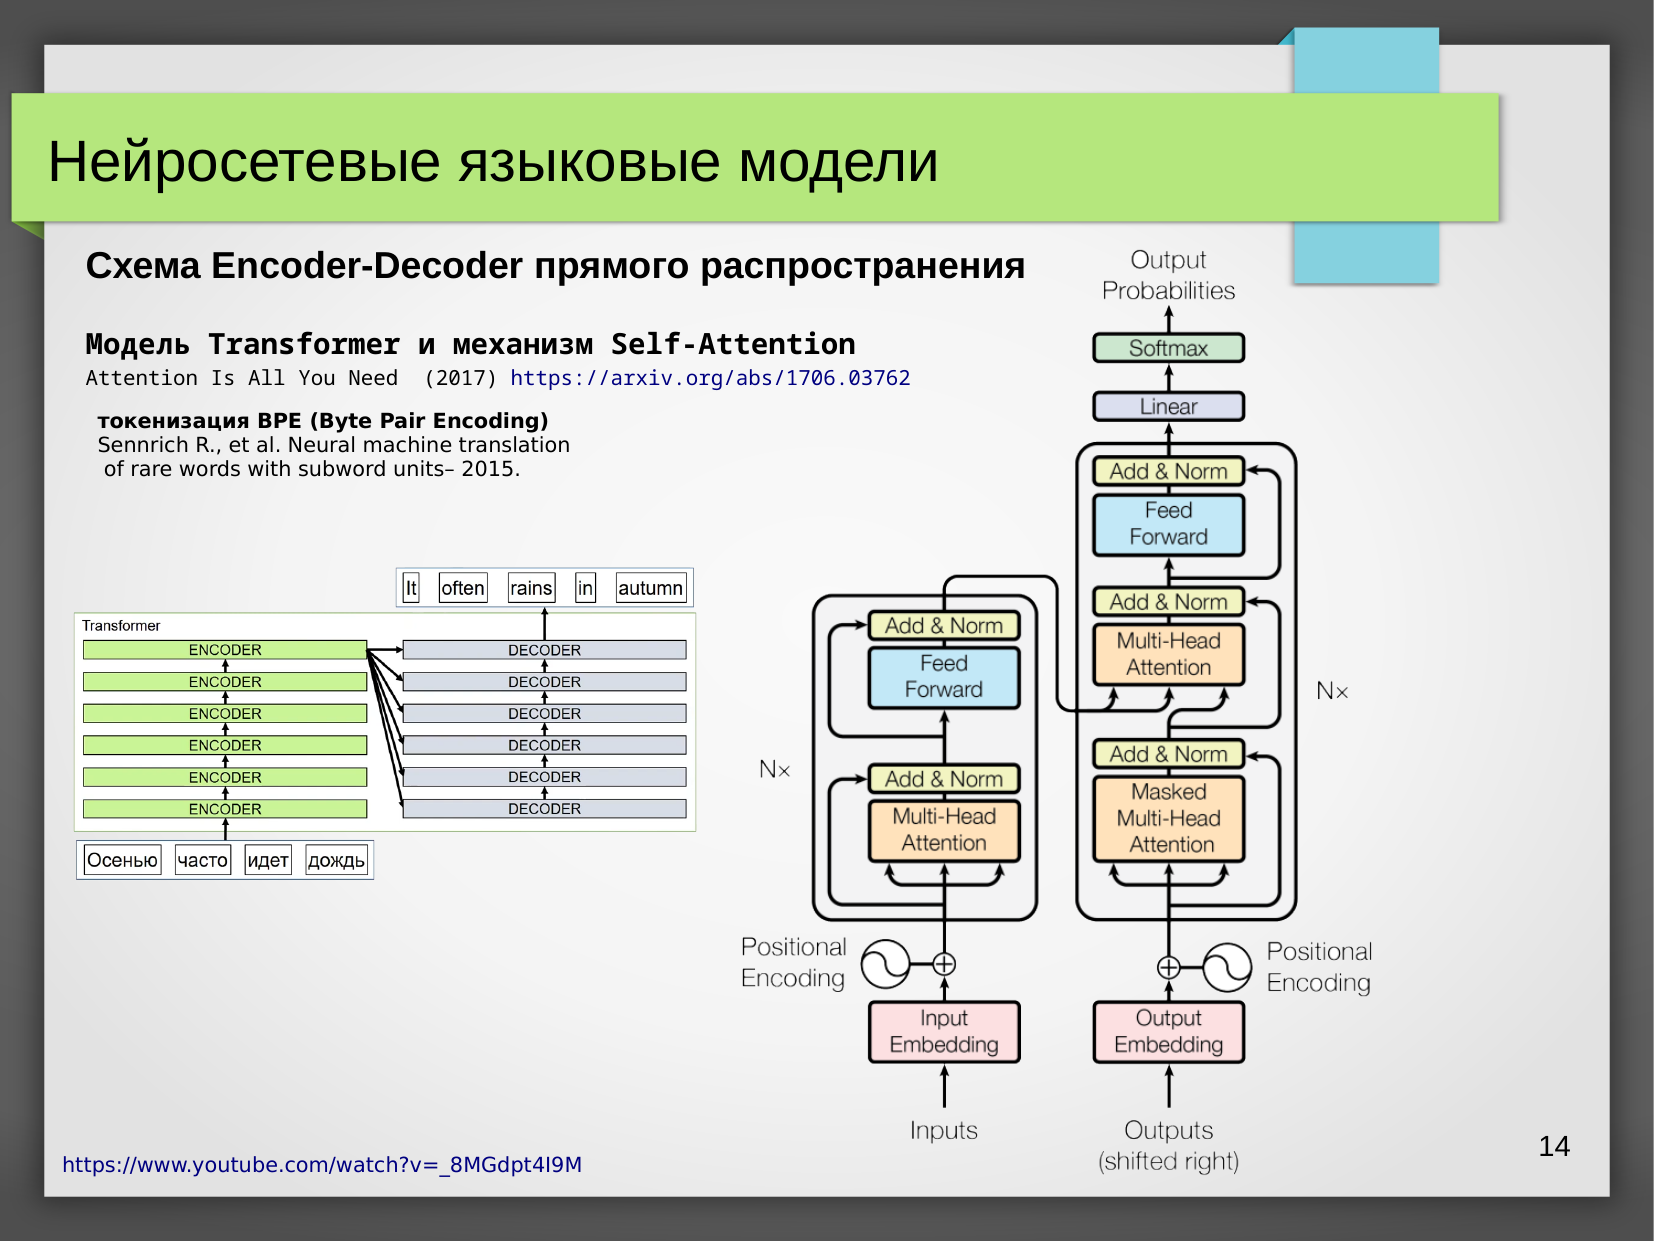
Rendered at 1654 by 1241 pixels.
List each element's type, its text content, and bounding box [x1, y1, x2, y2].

title Нейросетевые языковые модели [47, 121, 1241, 201]
text_box https://www.youtube.com/watch?v=_8MGdpt4I9M [47, 1145, 650, 1185]
picture [0, 0, 1654, 1241]
text_box токенизация BPE (Byte Pair Encoding) Sennrich R., et al. Neural machine translation of rare words with subword units– 2015. [82, 401, 626, 504]
text_box Схема Encoder-Decoder прямого распространения Модель Transformer и механизм Self-Attention Attention Is All You Need (2017) https://arxiv.org/abs/1706.03762 [70, 236, 1241, 390]
